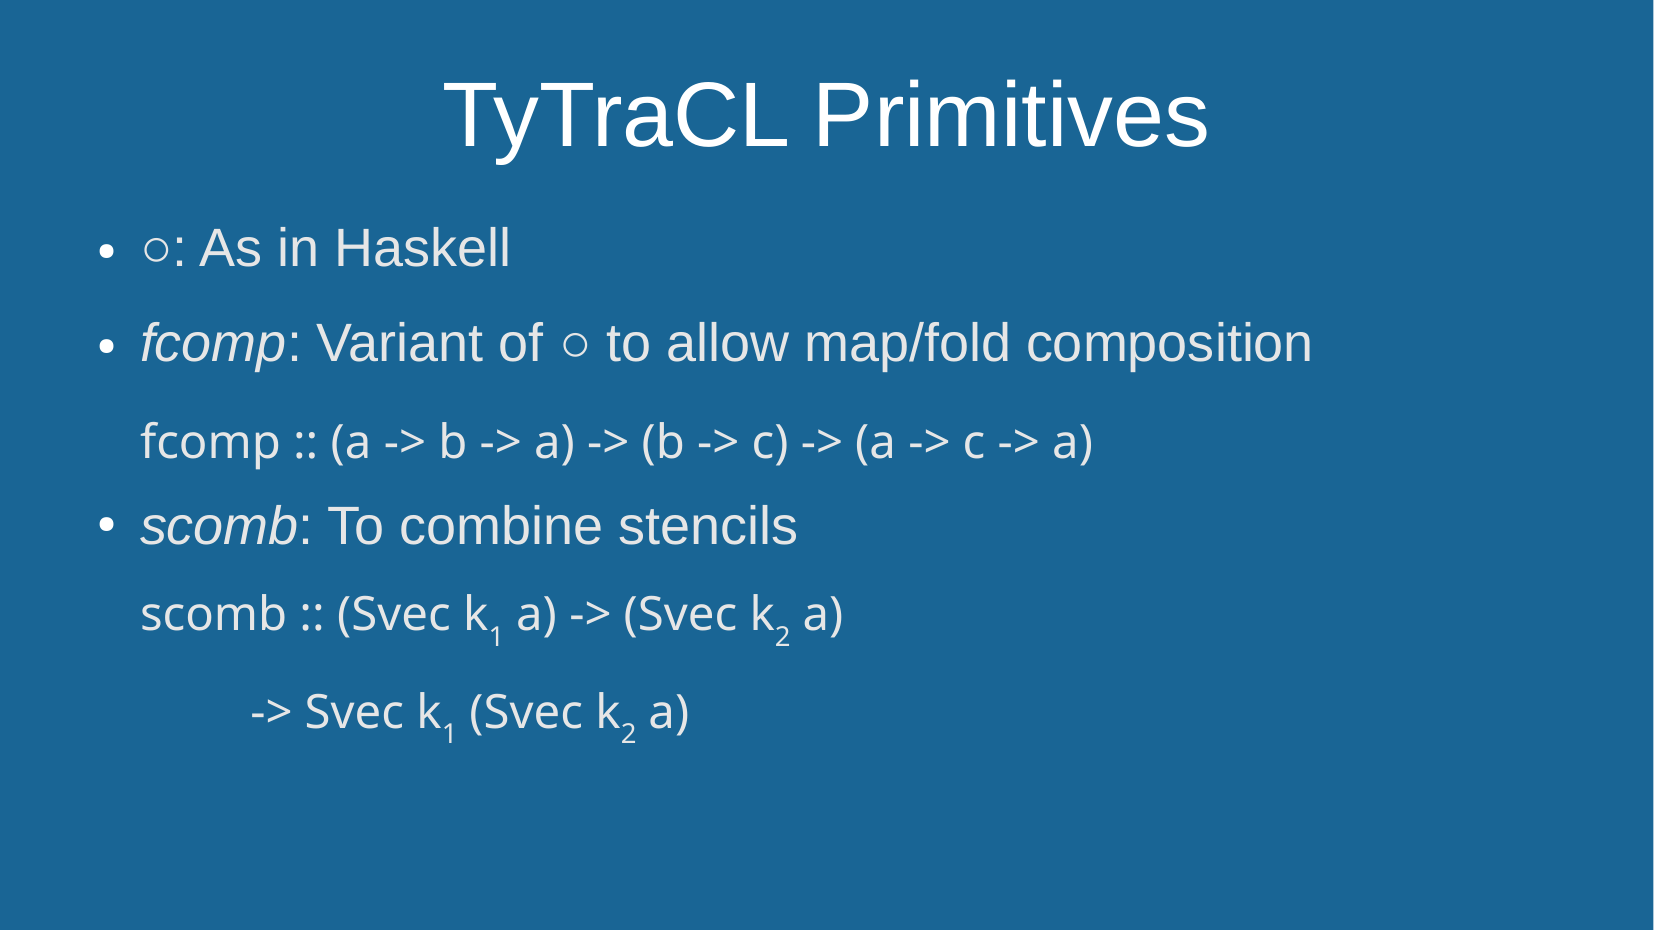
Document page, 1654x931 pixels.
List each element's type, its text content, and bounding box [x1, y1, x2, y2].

title TyTraCL Primitives [82, 37, 1571, 193]
list ﻿○: As in Haskell fcomp: Variant of ﻿○ to allow map/fold composition fcomp :: (a -> b -> a) -> (b -> c) -> (a -> c -> a) scomb: To combine stencils scomb :: (Svec k1 a) -> (Svec k2 a) -> Svec k1 (Svec k2 a) [82, 217, 1571, 758]
